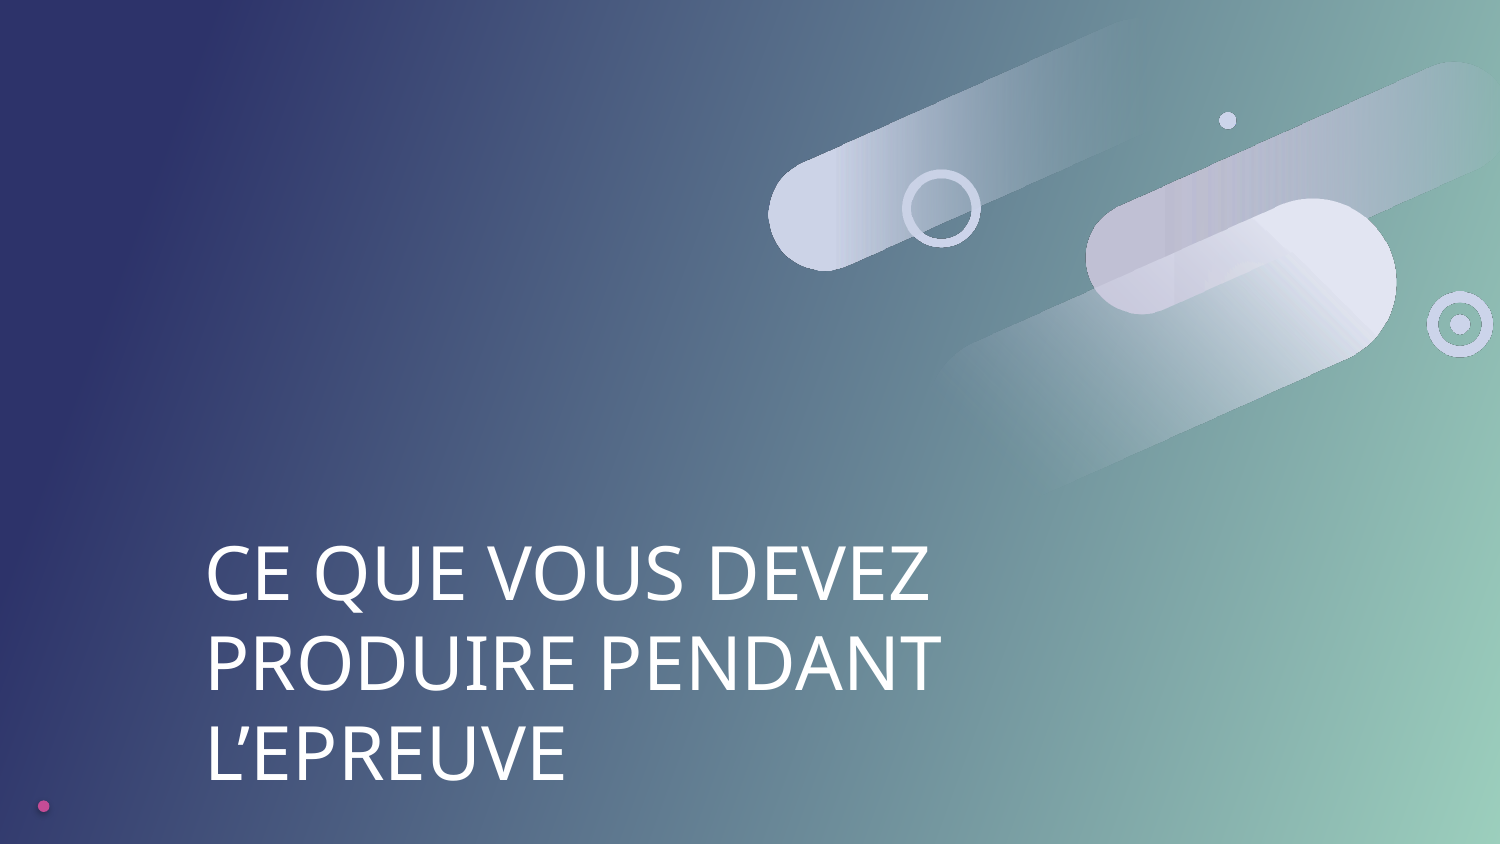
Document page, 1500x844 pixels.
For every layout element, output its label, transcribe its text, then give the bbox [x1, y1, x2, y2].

text_box CE QUE VOUS DEVEZ PRODUIRE PENDANT L’EPREUVE [189, 518, 1176, 804]
picture [768, 18, 1500, 502]
